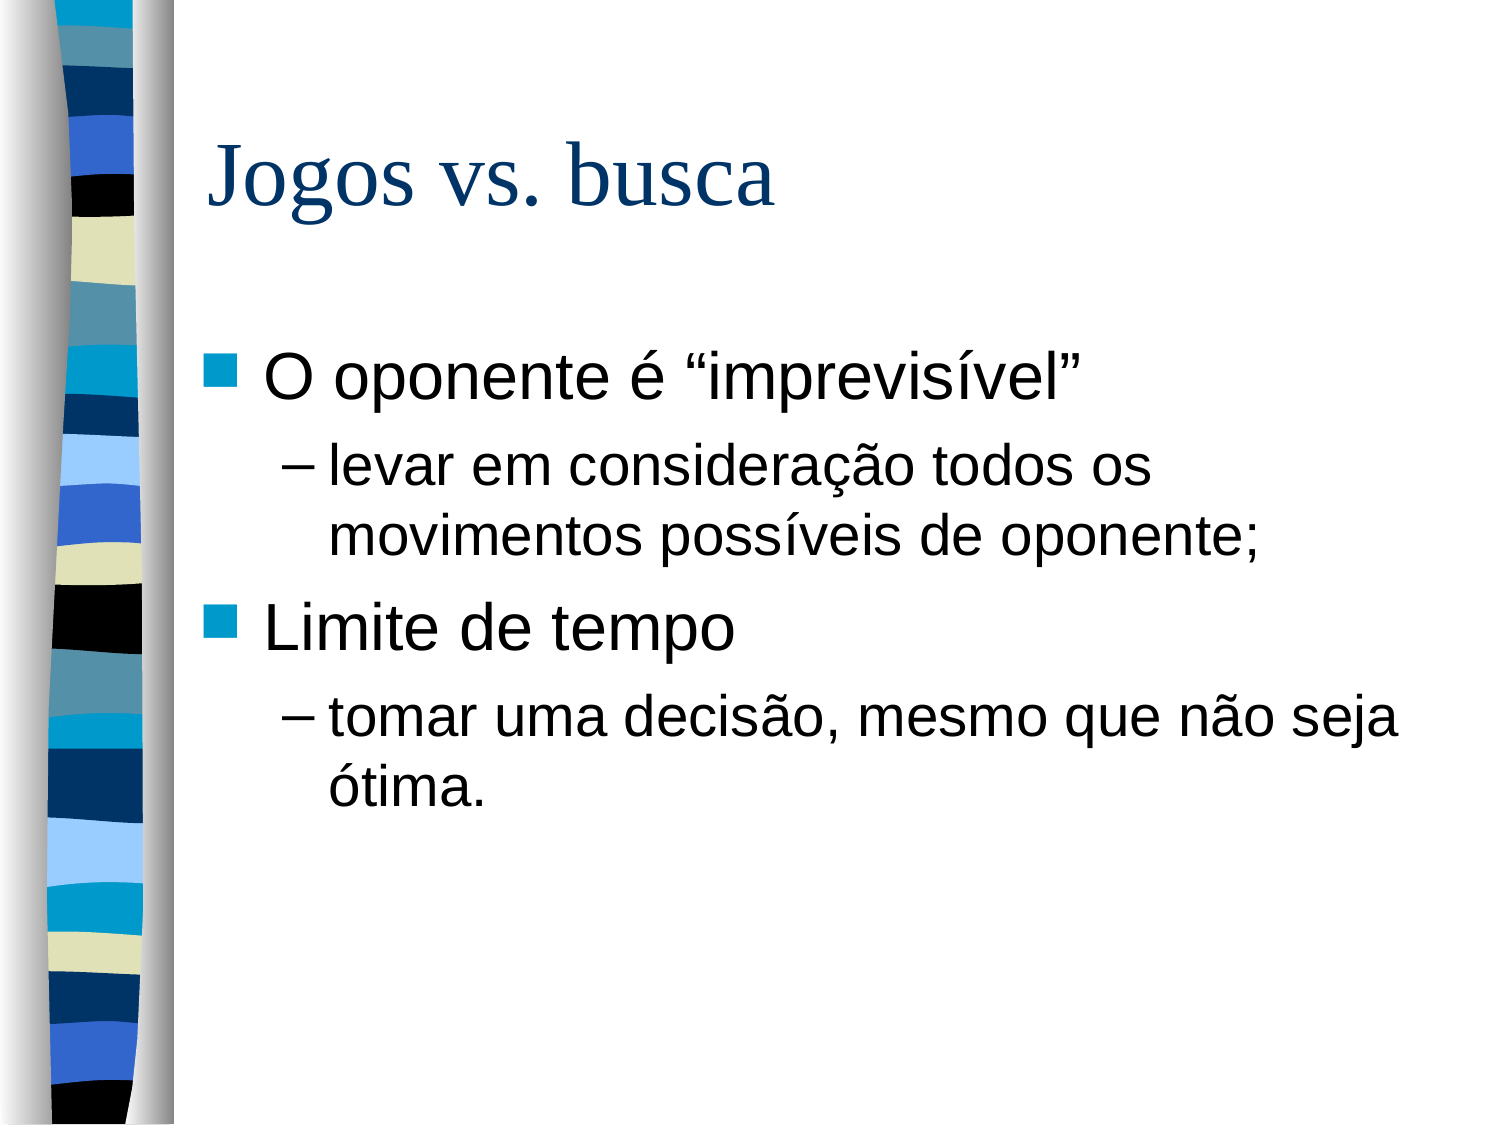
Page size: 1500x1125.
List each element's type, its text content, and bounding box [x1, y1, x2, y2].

list O oponente é “imprevisível” levar em consideração todos os movimentos possíveis de oponente; Limite de tempo tomar uma decisão, mesmo que não seja ótima. [192, 324, 1468, 1000]
title Jogos vs. busca [192, 74, 1468, 263]
